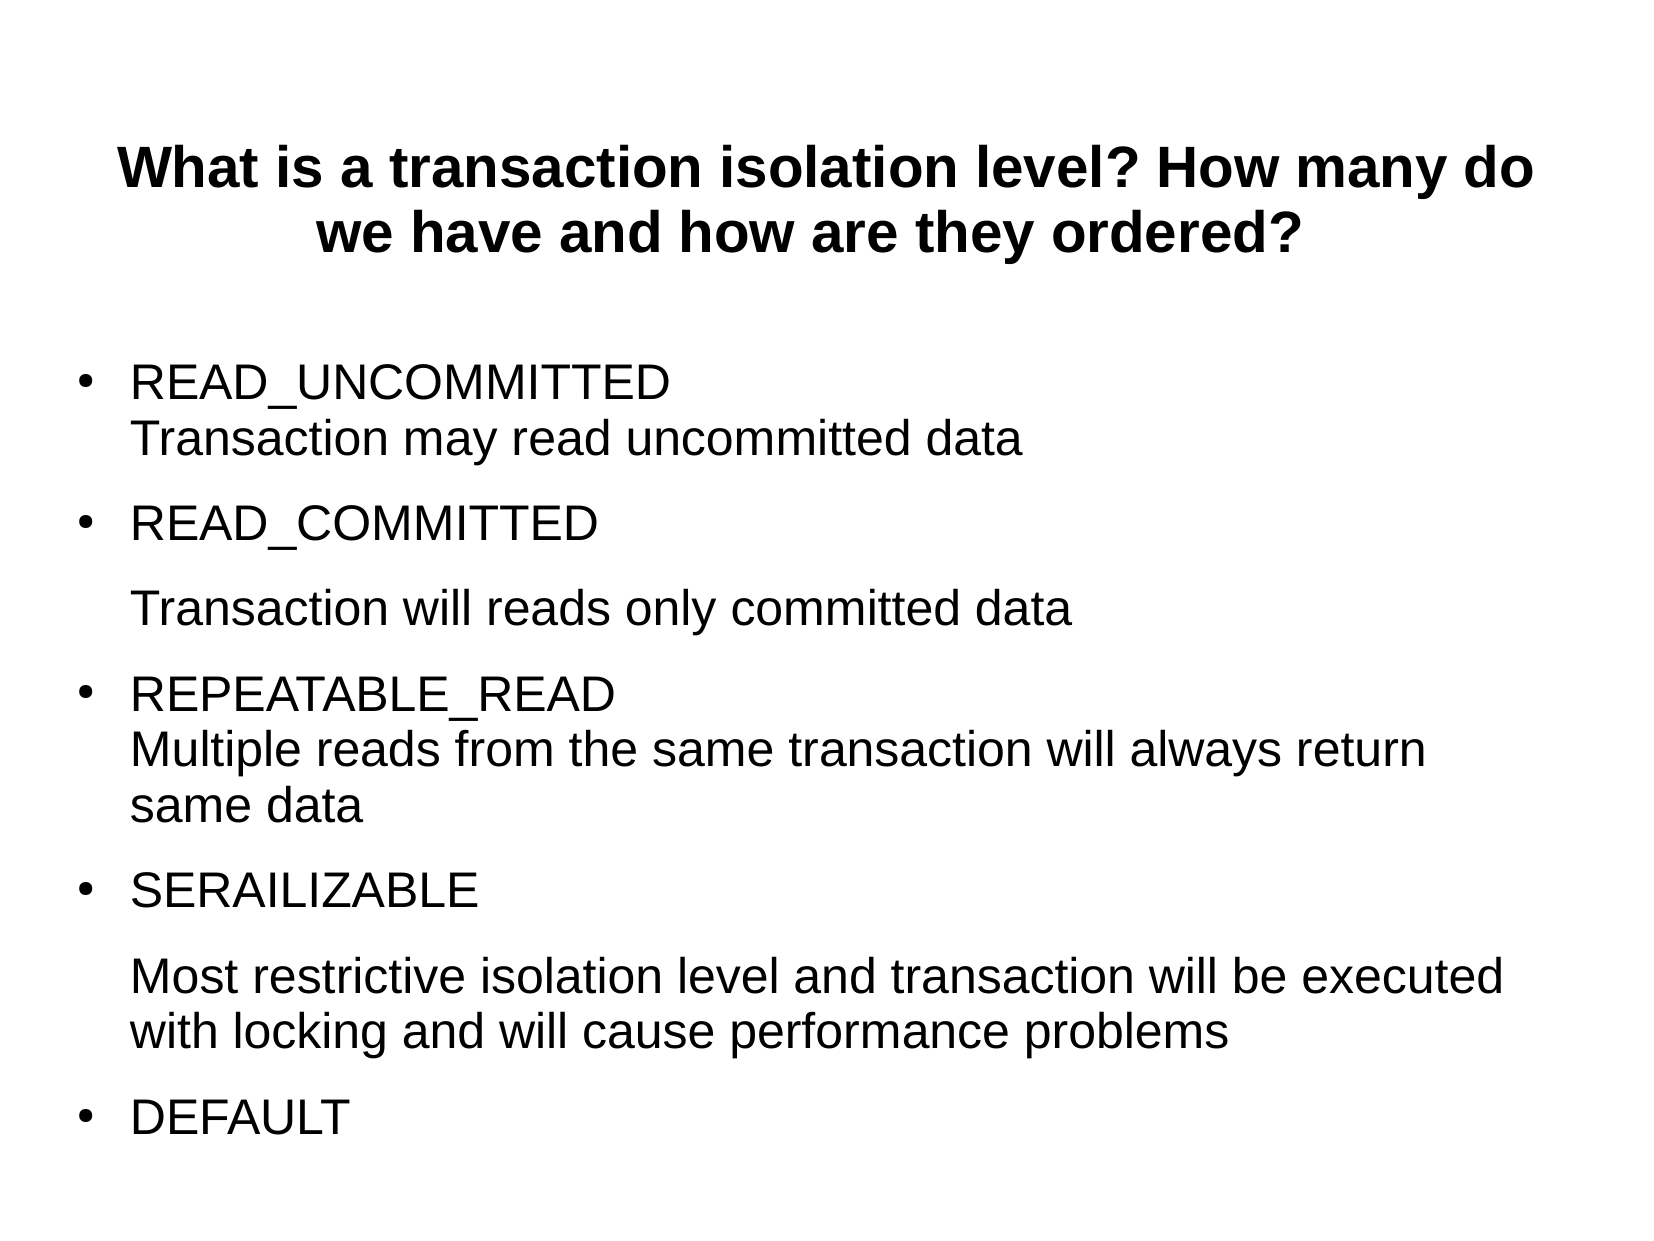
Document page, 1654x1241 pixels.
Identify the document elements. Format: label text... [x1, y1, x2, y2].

title What is a transaction isolation level? How many do we have and how are they ordered? [82, 96, 1571, 304]
list READ_UNCOMMITTED Transaction may read uncommitted data READ_COMMITTED Transaction will reads only committed data REPEATABLE_READ Multiple reads from the same transaction will always return same data SERAILIZABLE Most restrictive isolation level and transaction will be executed with locking and will cause performance problems DEFAULT [59, 354, 1548, 1240]
